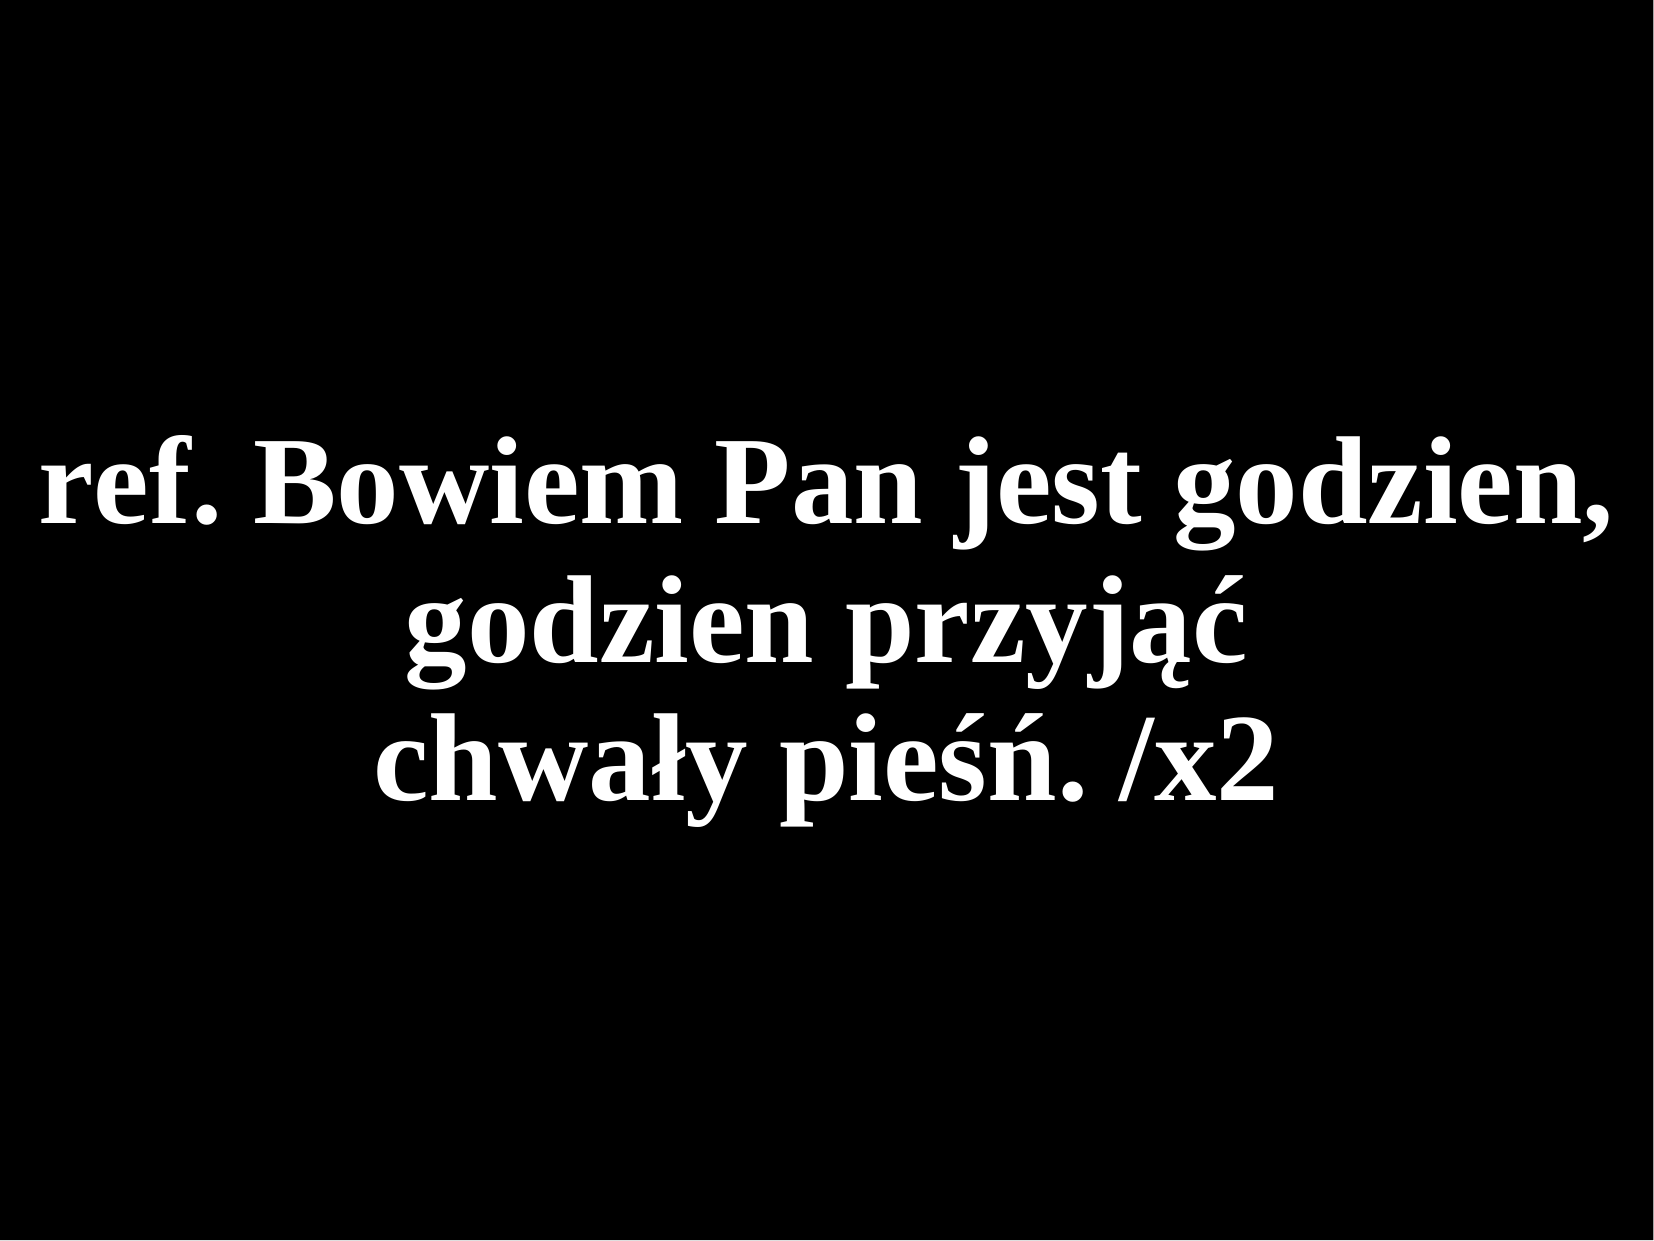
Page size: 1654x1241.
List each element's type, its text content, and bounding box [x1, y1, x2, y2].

title ref. Bowiem Pan jest godzien, godzien przyjąć chwały pieśń. /x2 [0, 0, 1654, 1241]
